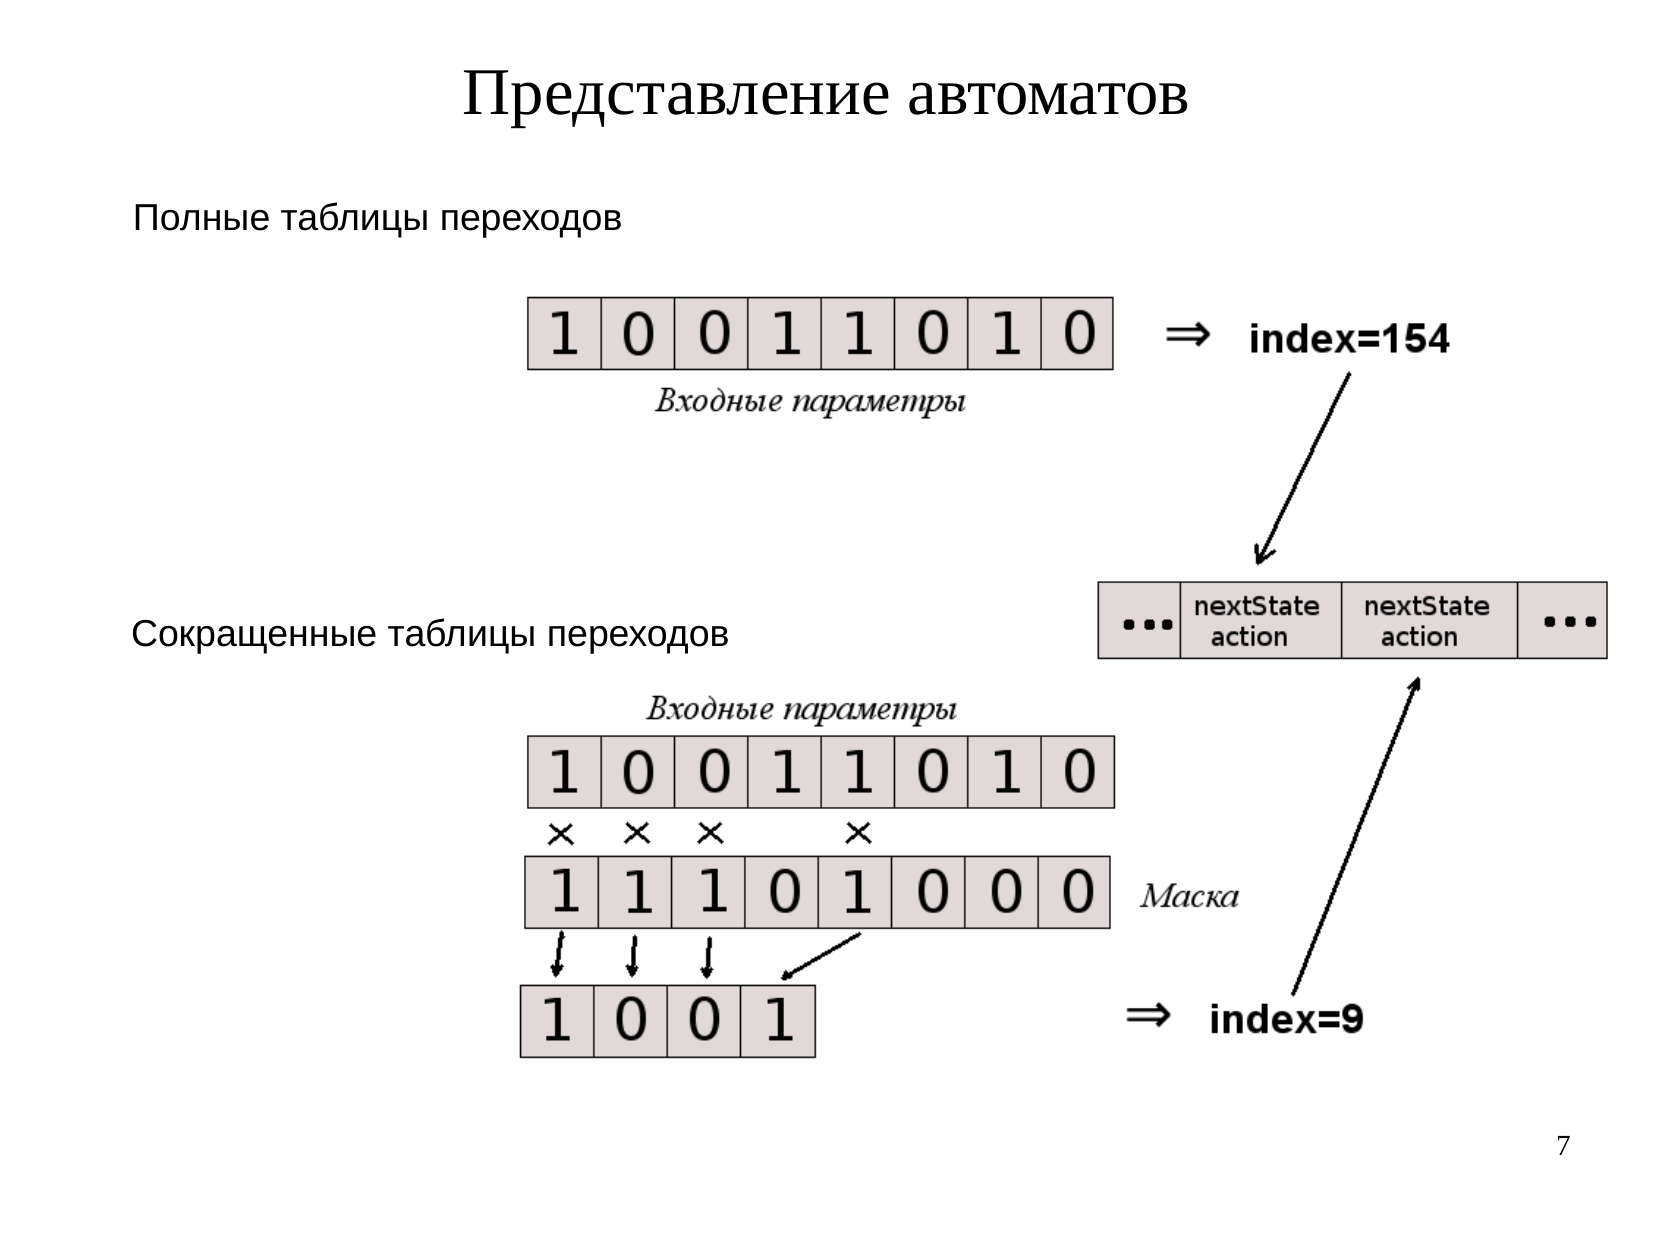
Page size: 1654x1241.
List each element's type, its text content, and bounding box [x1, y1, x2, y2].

text_box Полные таблицы переходов [118, 188, 638, 246]
text_box Представление автоматов [447, 47, 1206, 137]
picture [457, 212, 1630, 1092]
text_box Сокращенные таблицы переходов [116, 604, 745, 662]
